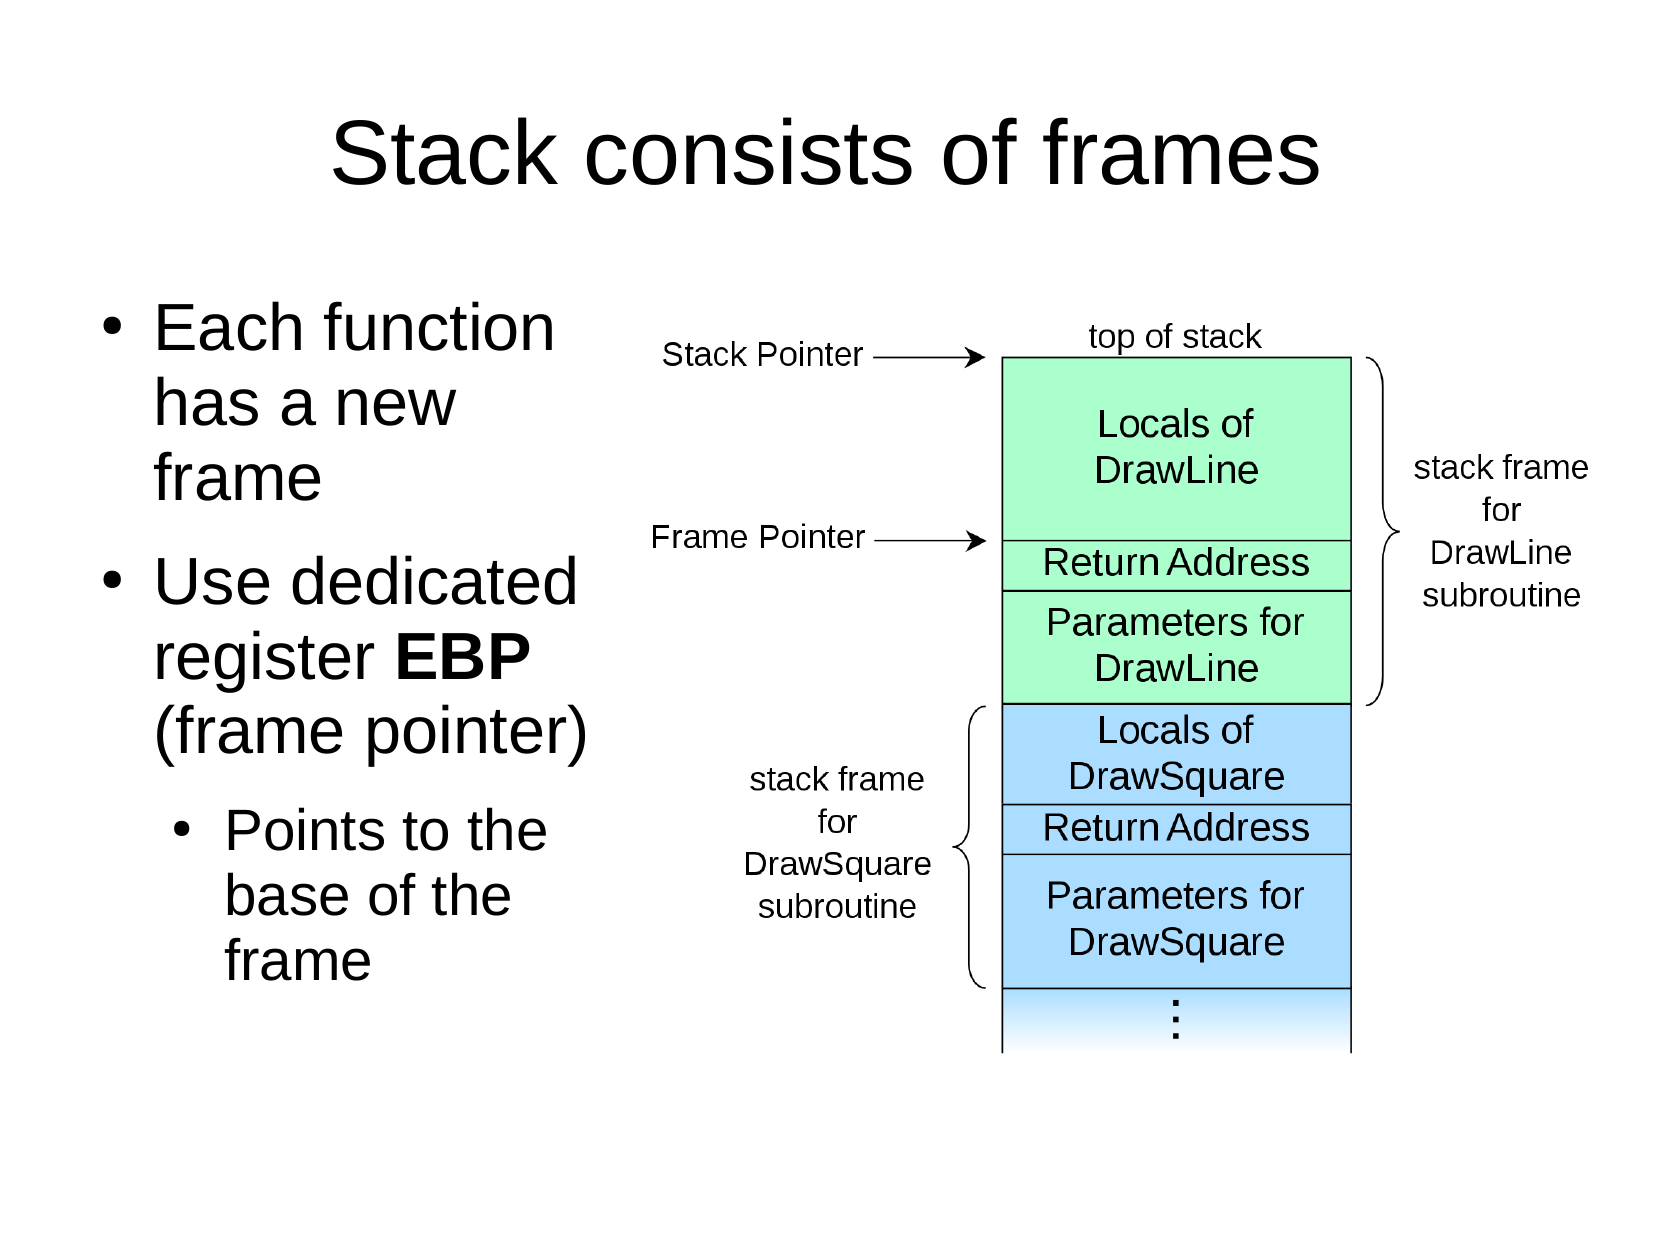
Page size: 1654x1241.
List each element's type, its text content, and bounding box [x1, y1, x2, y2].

list Each function has a new frame Use dedicated register EBP (frame pointer) Points to the base of the frame [82, 290, 638, 1010]
title Stack consists of frames [82, 49, 1571, 257]
picture [642, 295, 1613, 1088]
